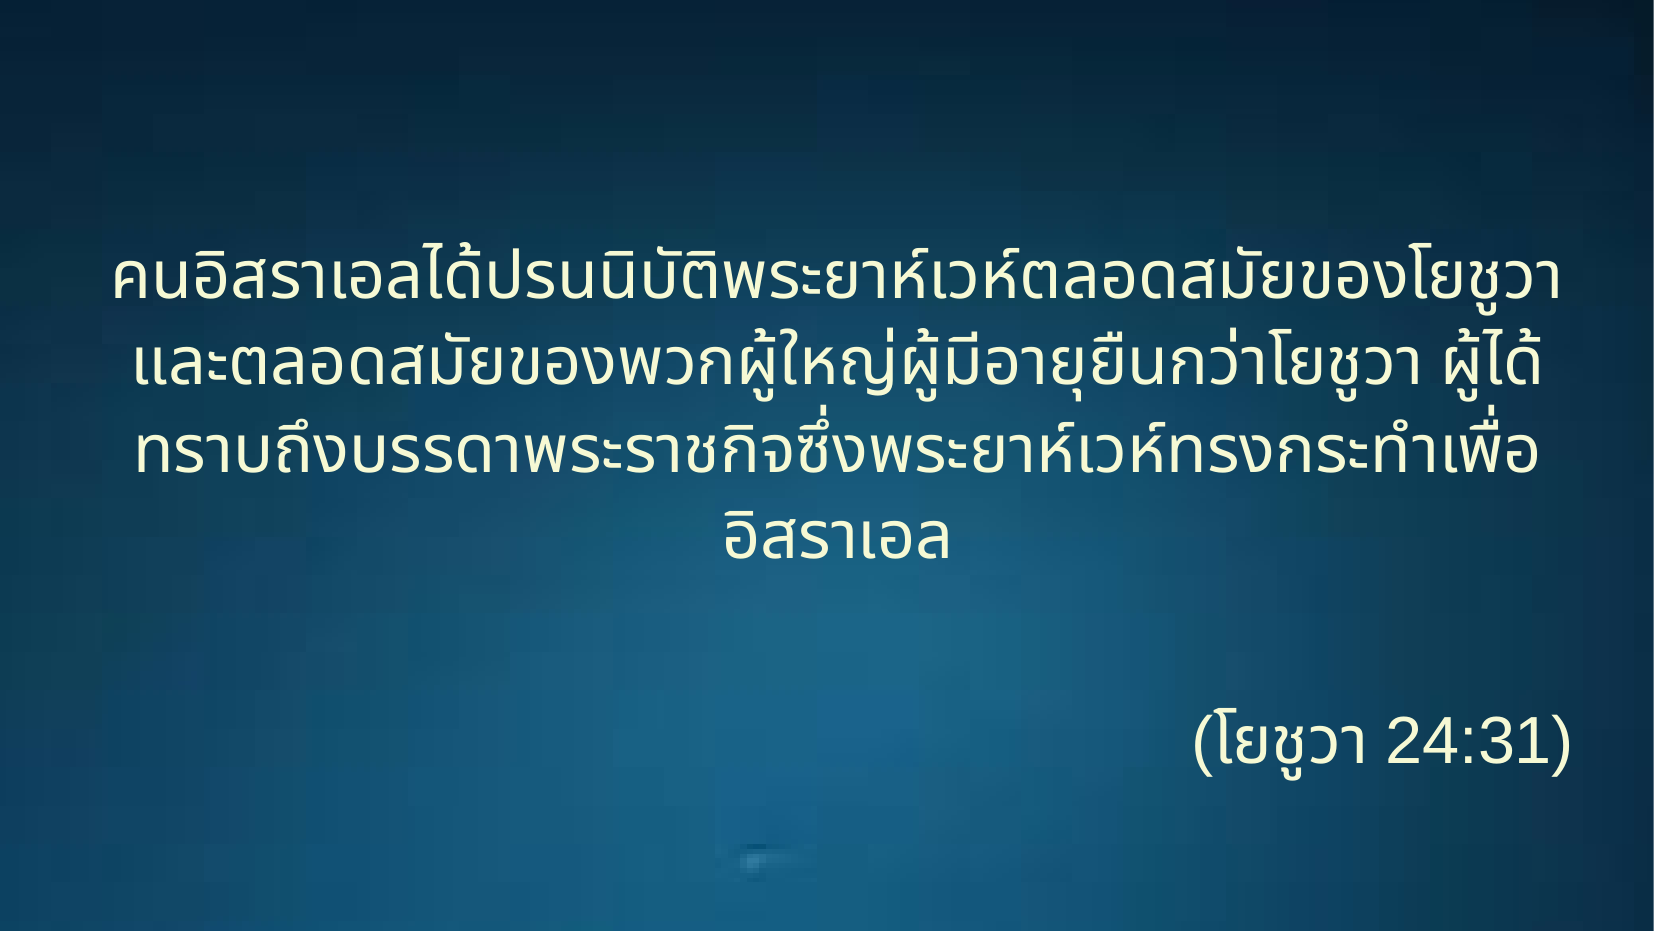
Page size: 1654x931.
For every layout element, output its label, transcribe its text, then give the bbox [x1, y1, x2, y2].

title (โยชูวา 24:31) [1107, 677, 1575, 818]
picture [0, 0, 1654, 931]
title คนอิสราเอลได้ปรนนิบัติพระยาห์เวห์ตลอดสมัยของโยชูวา และตลอดสมัยของพวกผู้ใหญ่ผู้มีอายุยืนกว่าโยชูวา ผู้ได้ทราบถึงบรรดาพระราชกิจซึ่งพระยาห์เวห์ทรงกระทำเพื่ออิสราเอล [69, 238, 1607, 624]
